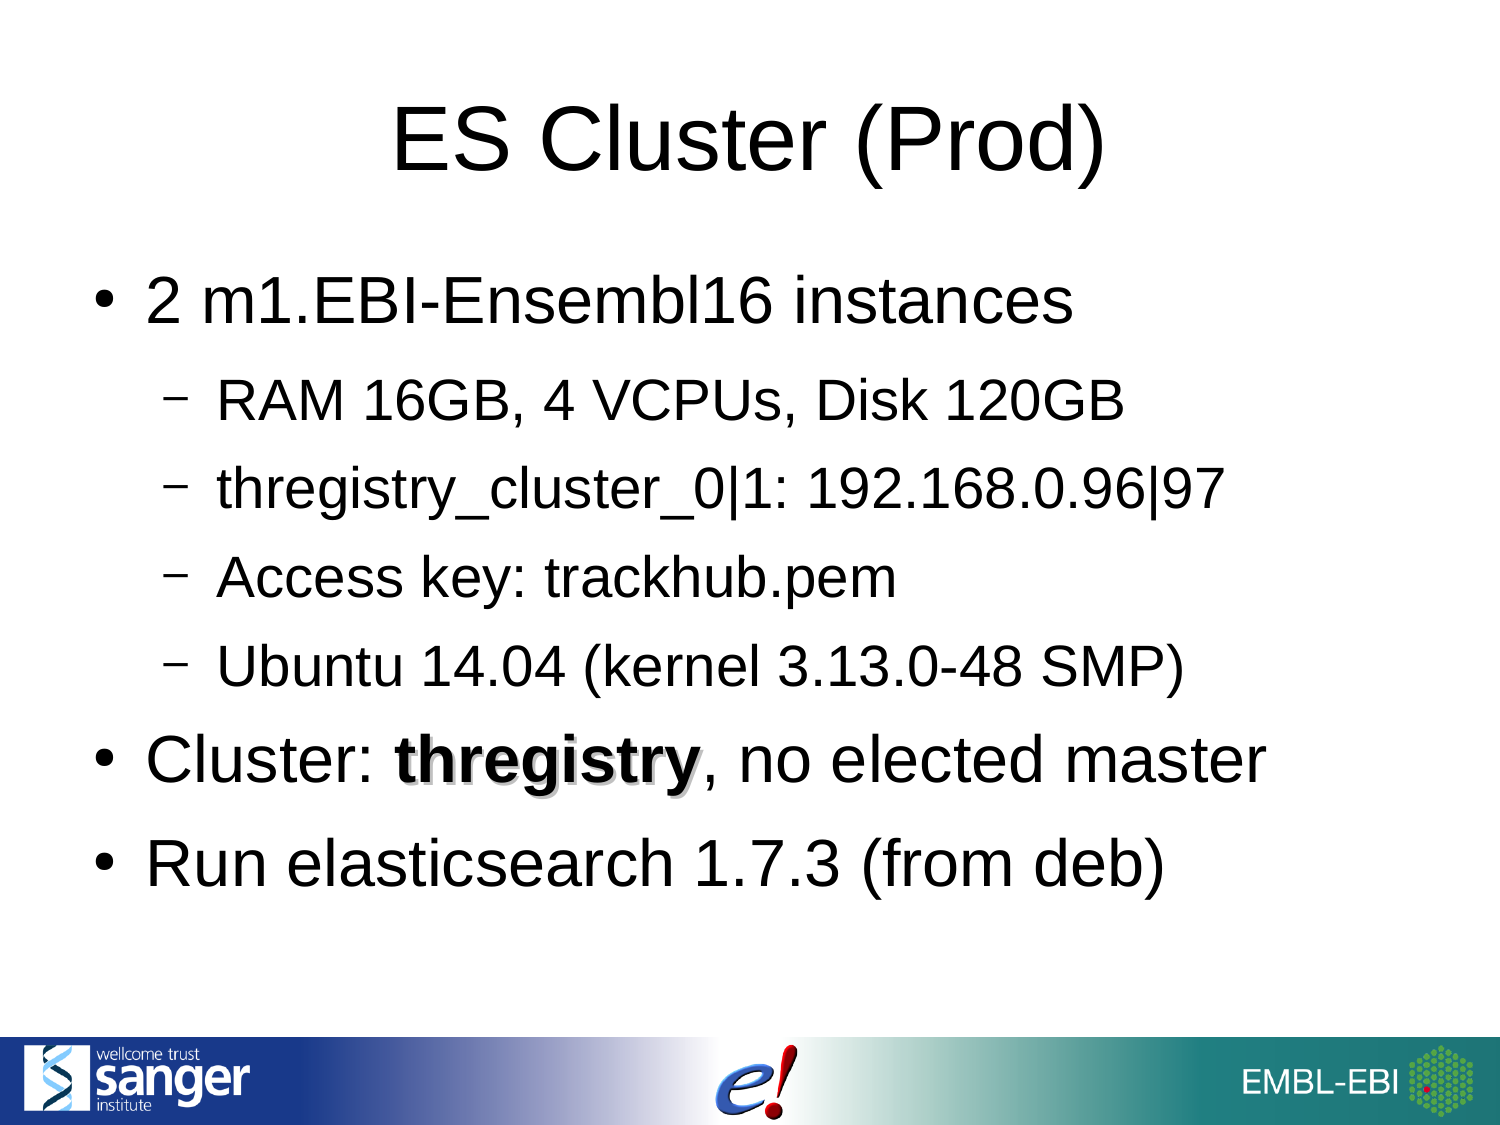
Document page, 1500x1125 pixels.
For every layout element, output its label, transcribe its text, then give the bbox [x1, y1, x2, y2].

title ES Cluster (Prod) [75, 44, 1425, 233]
picture [0, 1037, 1500, 1125]
list 2 m1.EBI-Ensembl16 instances RAM 16GB, 4 VCPUs, Disk 120GB thregistry_cluster_0|1: 192.168.0.96|97 Access key: trackhub.pem Ubuntu 14.04 (kernel 3.13.0-48 SMP) Cluster: thregistry, no elected master Run elasticsearch 1.7.3 (from deb) [75, 263, 1395, 916]
